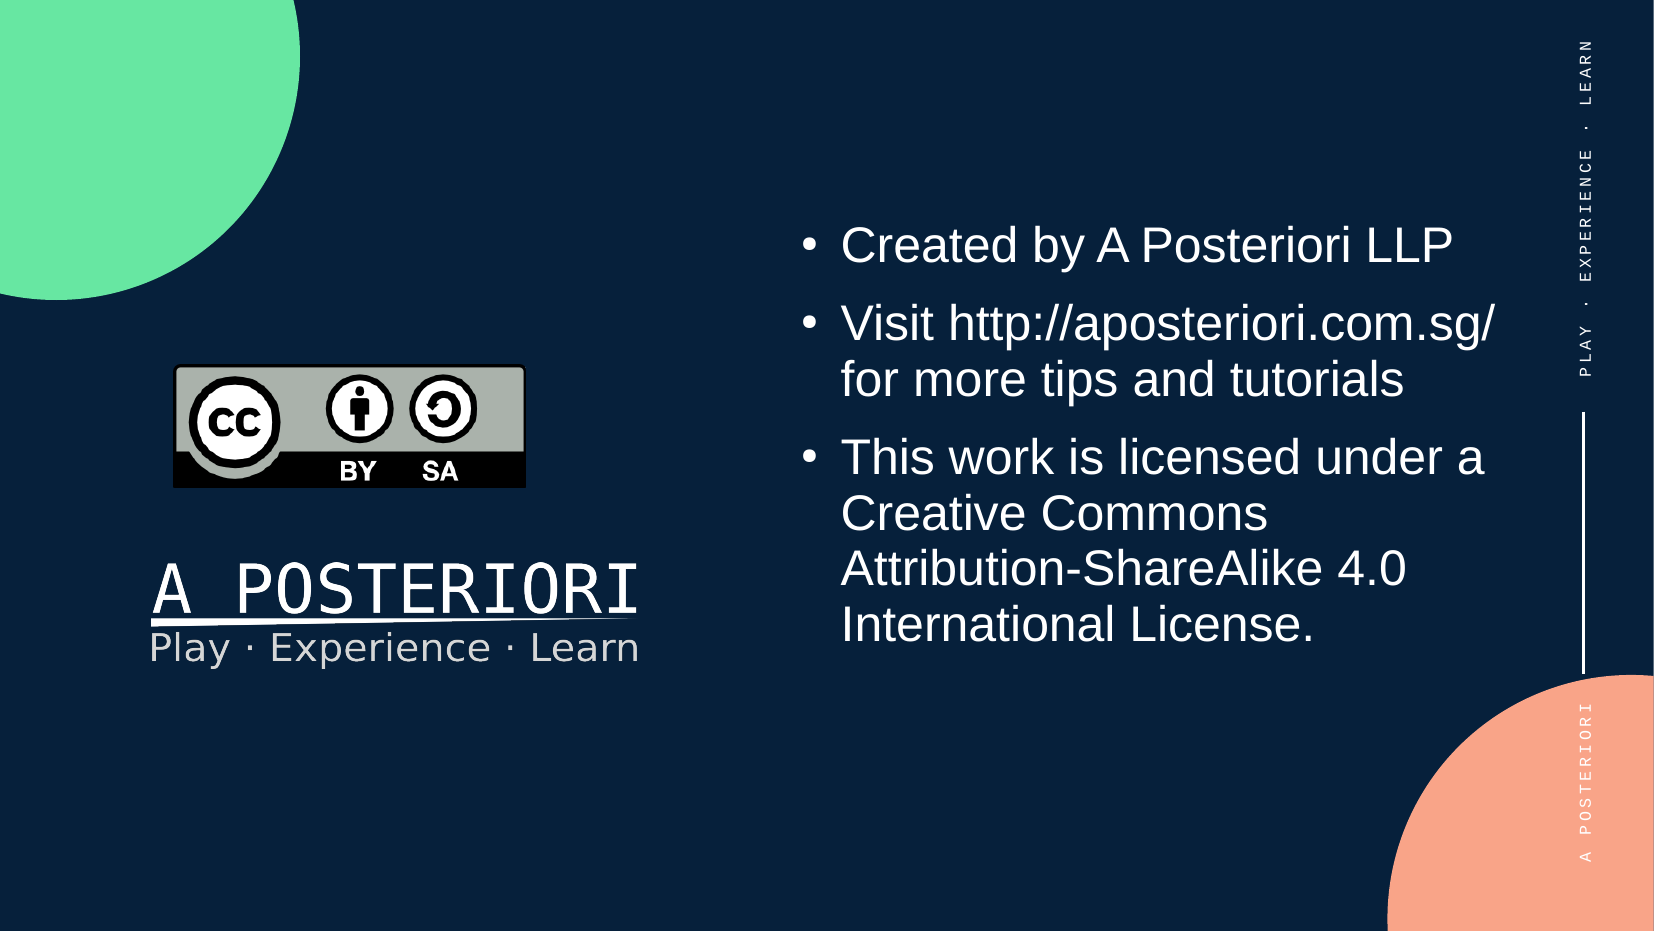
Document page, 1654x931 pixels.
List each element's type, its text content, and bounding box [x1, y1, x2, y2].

picture [173, 364, 526, 488]
picture [151, 562, 638, 669]
list Created by A Posteriori LLP Visit http://aposteriori.com.sg/ for more tips and tutorials This work is licensed under a Creative Commons Attribution-ShareAlike 4.0 International License. [787, 217, 1501, 713]
